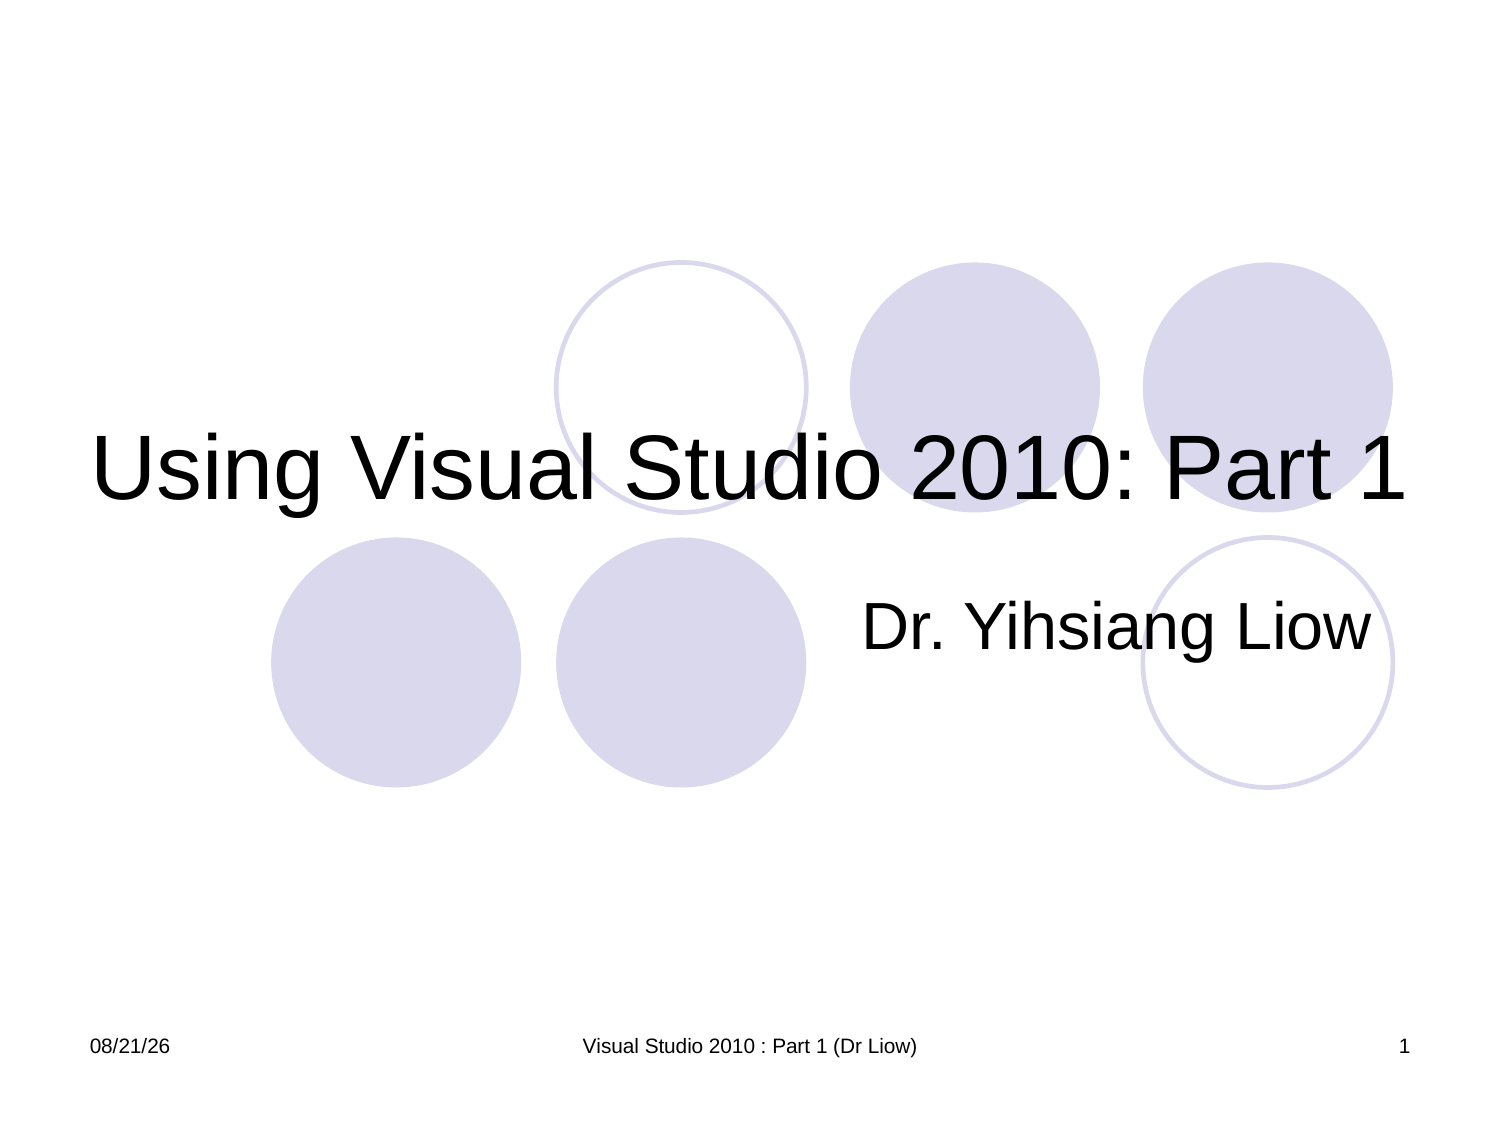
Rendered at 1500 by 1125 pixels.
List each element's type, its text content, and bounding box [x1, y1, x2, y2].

text_box 08/22/12 [74, 1025, 426, 1101]
text_box <number> [1074, 1025, 1426, 1101]
text_box Dr. Yihsiang Liow [337, 575, 1388, 863]
title Using Visual Studio 2010: Part 1 [75, 199, 1426, 526]
text_box Visual Studio 2010 : Part 1 (Dr Liow) [512, 1025, 988, 1101]
